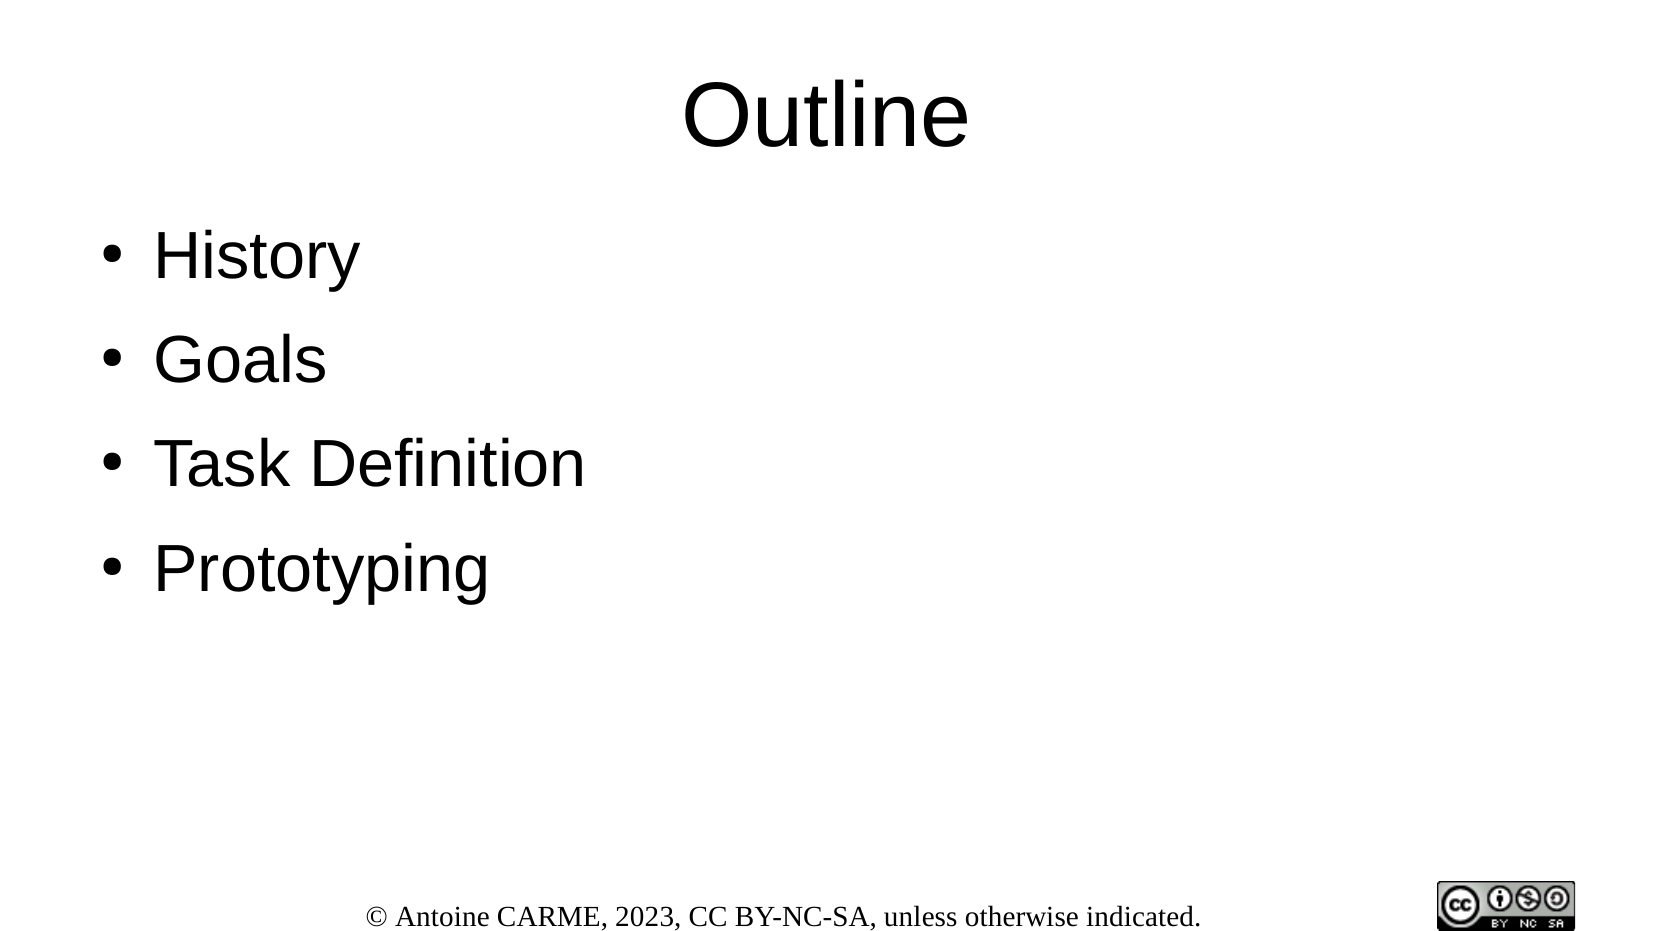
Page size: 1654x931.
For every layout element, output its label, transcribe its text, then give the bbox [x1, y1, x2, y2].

list History Goals Task Definition Prototyping [82, 217, 1571, 758]
title Outline [82, 37, 1571, 193]
picture [1437, 881, 1576, 931]
